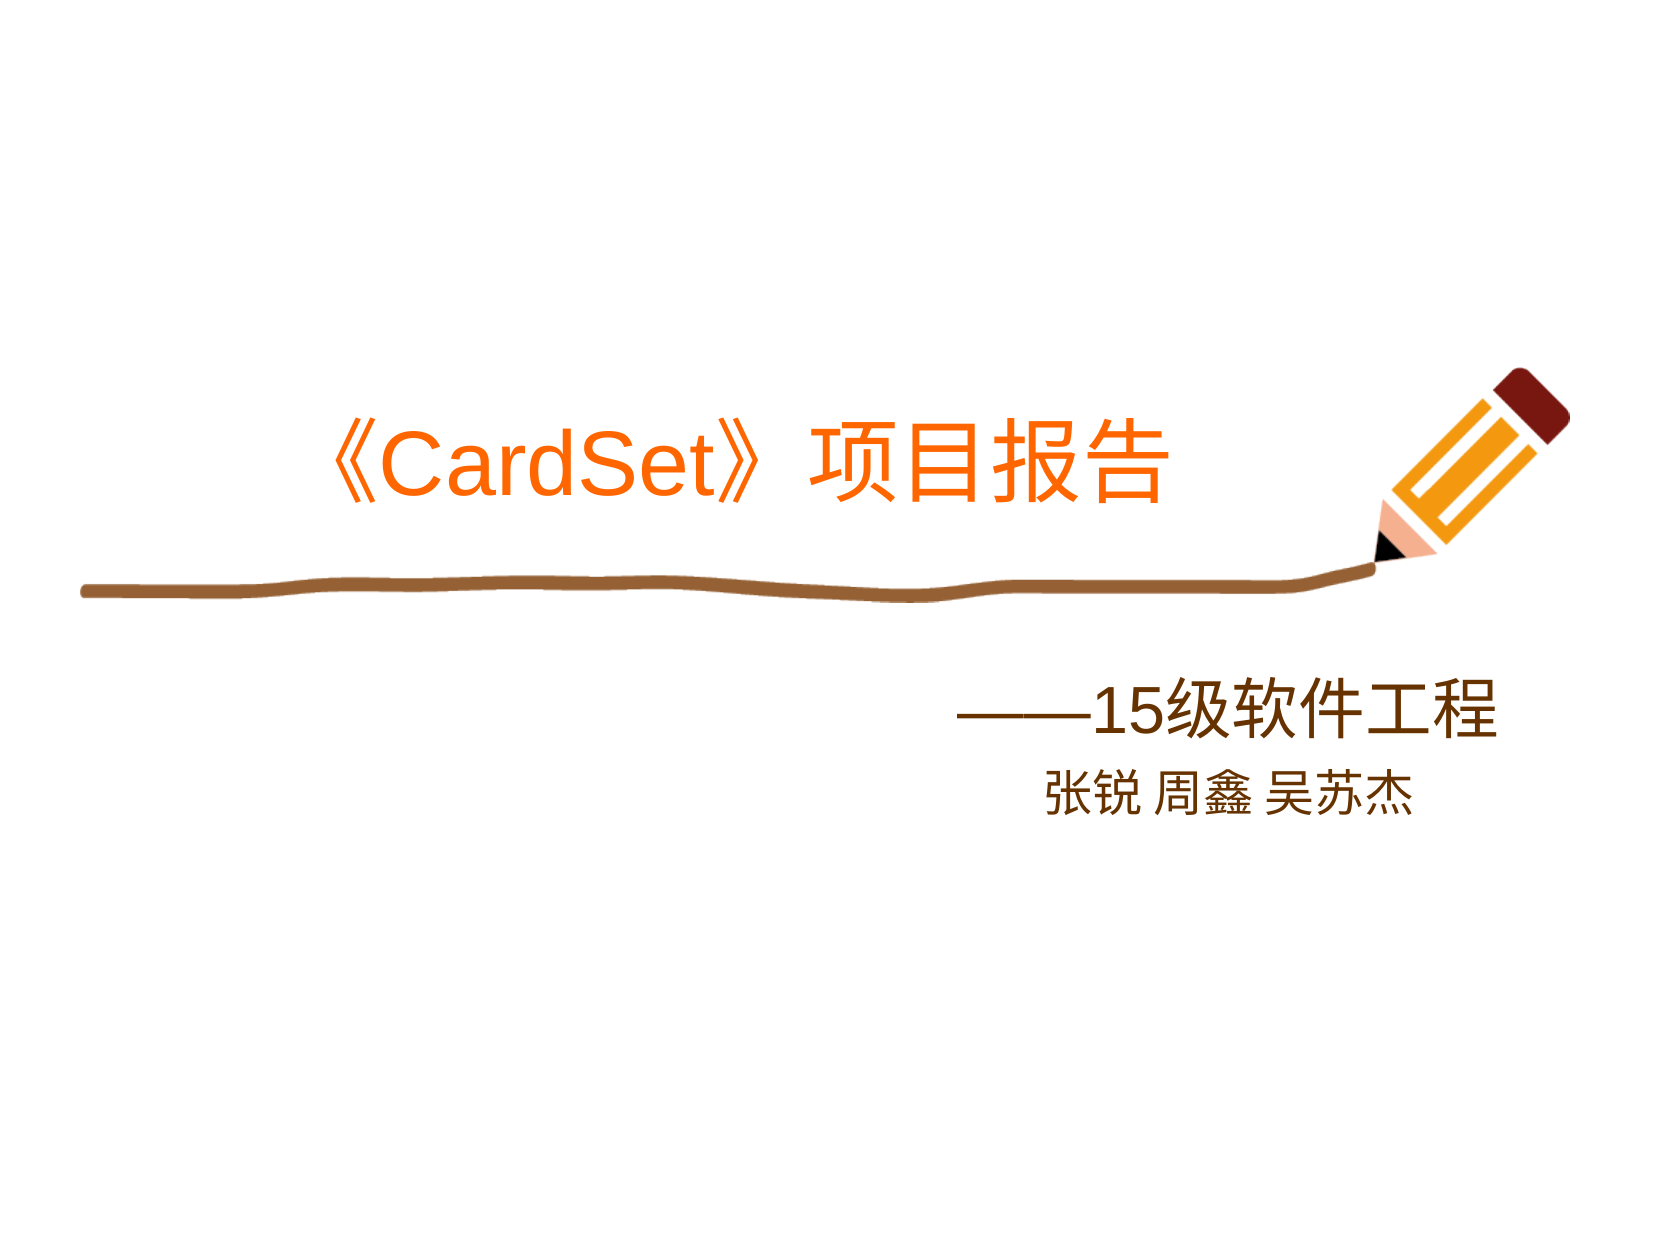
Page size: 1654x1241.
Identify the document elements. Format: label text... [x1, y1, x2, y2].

subtitle ——15级软件工程 张锐 周鑫 吴苏杰 [885, 631, 1571, 851]
picture [80, 367, 1570, 603]
title 《CardSet》项目报告 [82, 352, 1379, 560]
